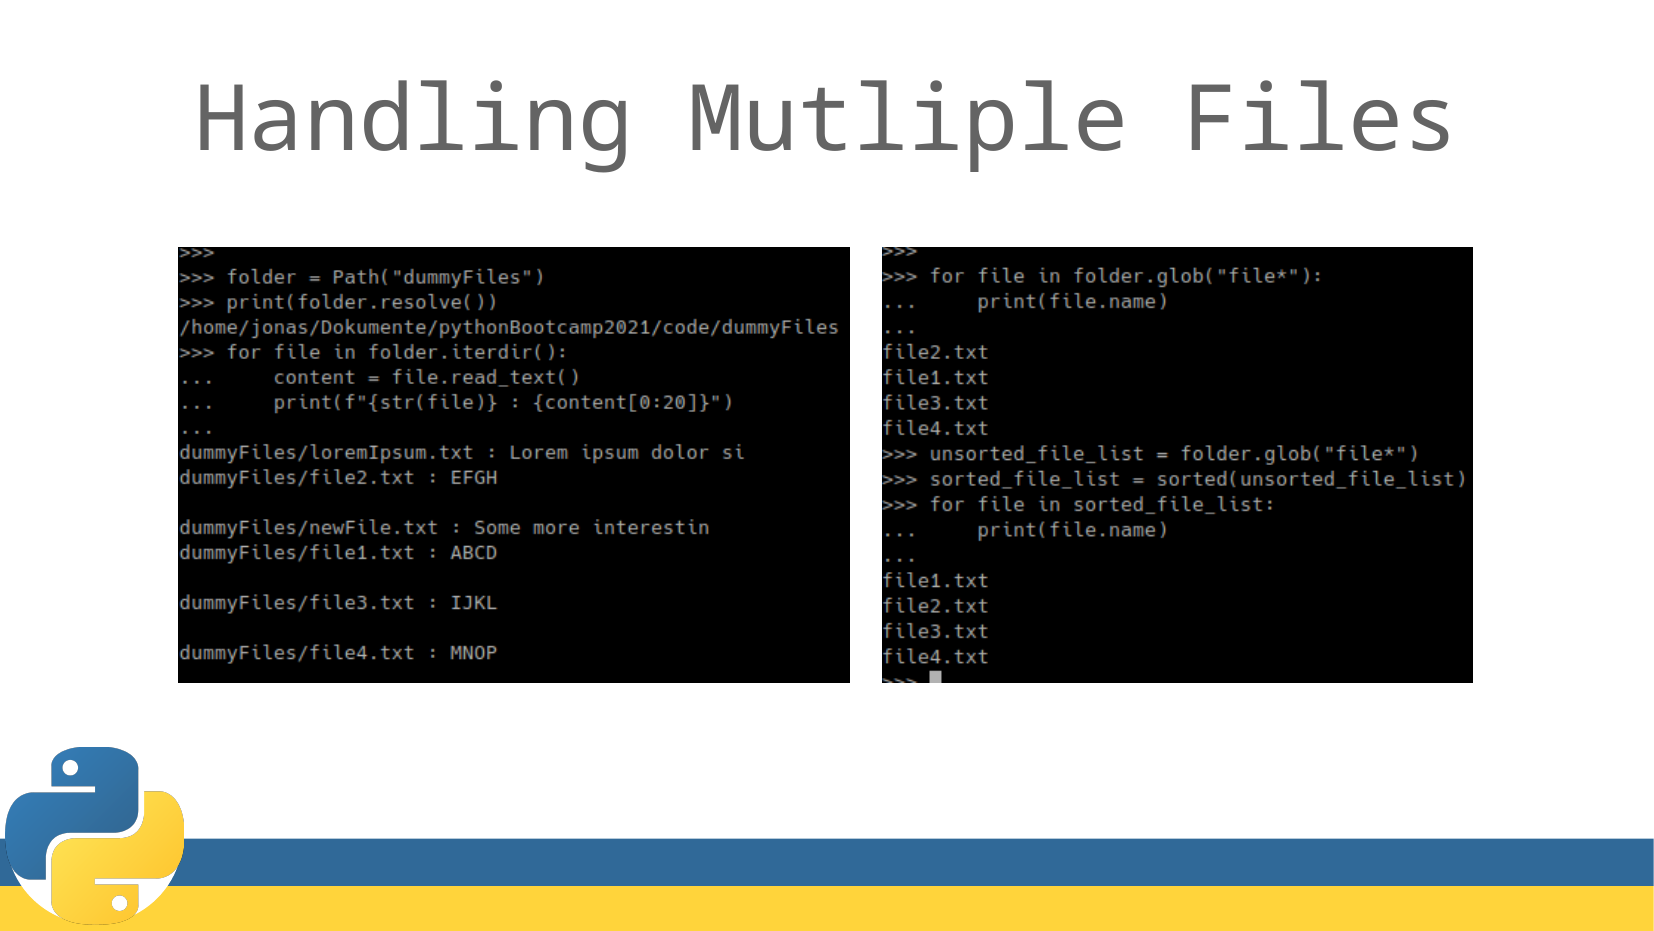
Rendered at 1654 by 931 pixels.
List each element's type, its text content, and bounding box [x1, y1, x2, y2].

title Handling Mutliple Files [82, 37, 1571, 193]
picture [5, 747, 184, 925]
picture [178, 247, 850, 683]
picture [882, 247, 1473, 683]
